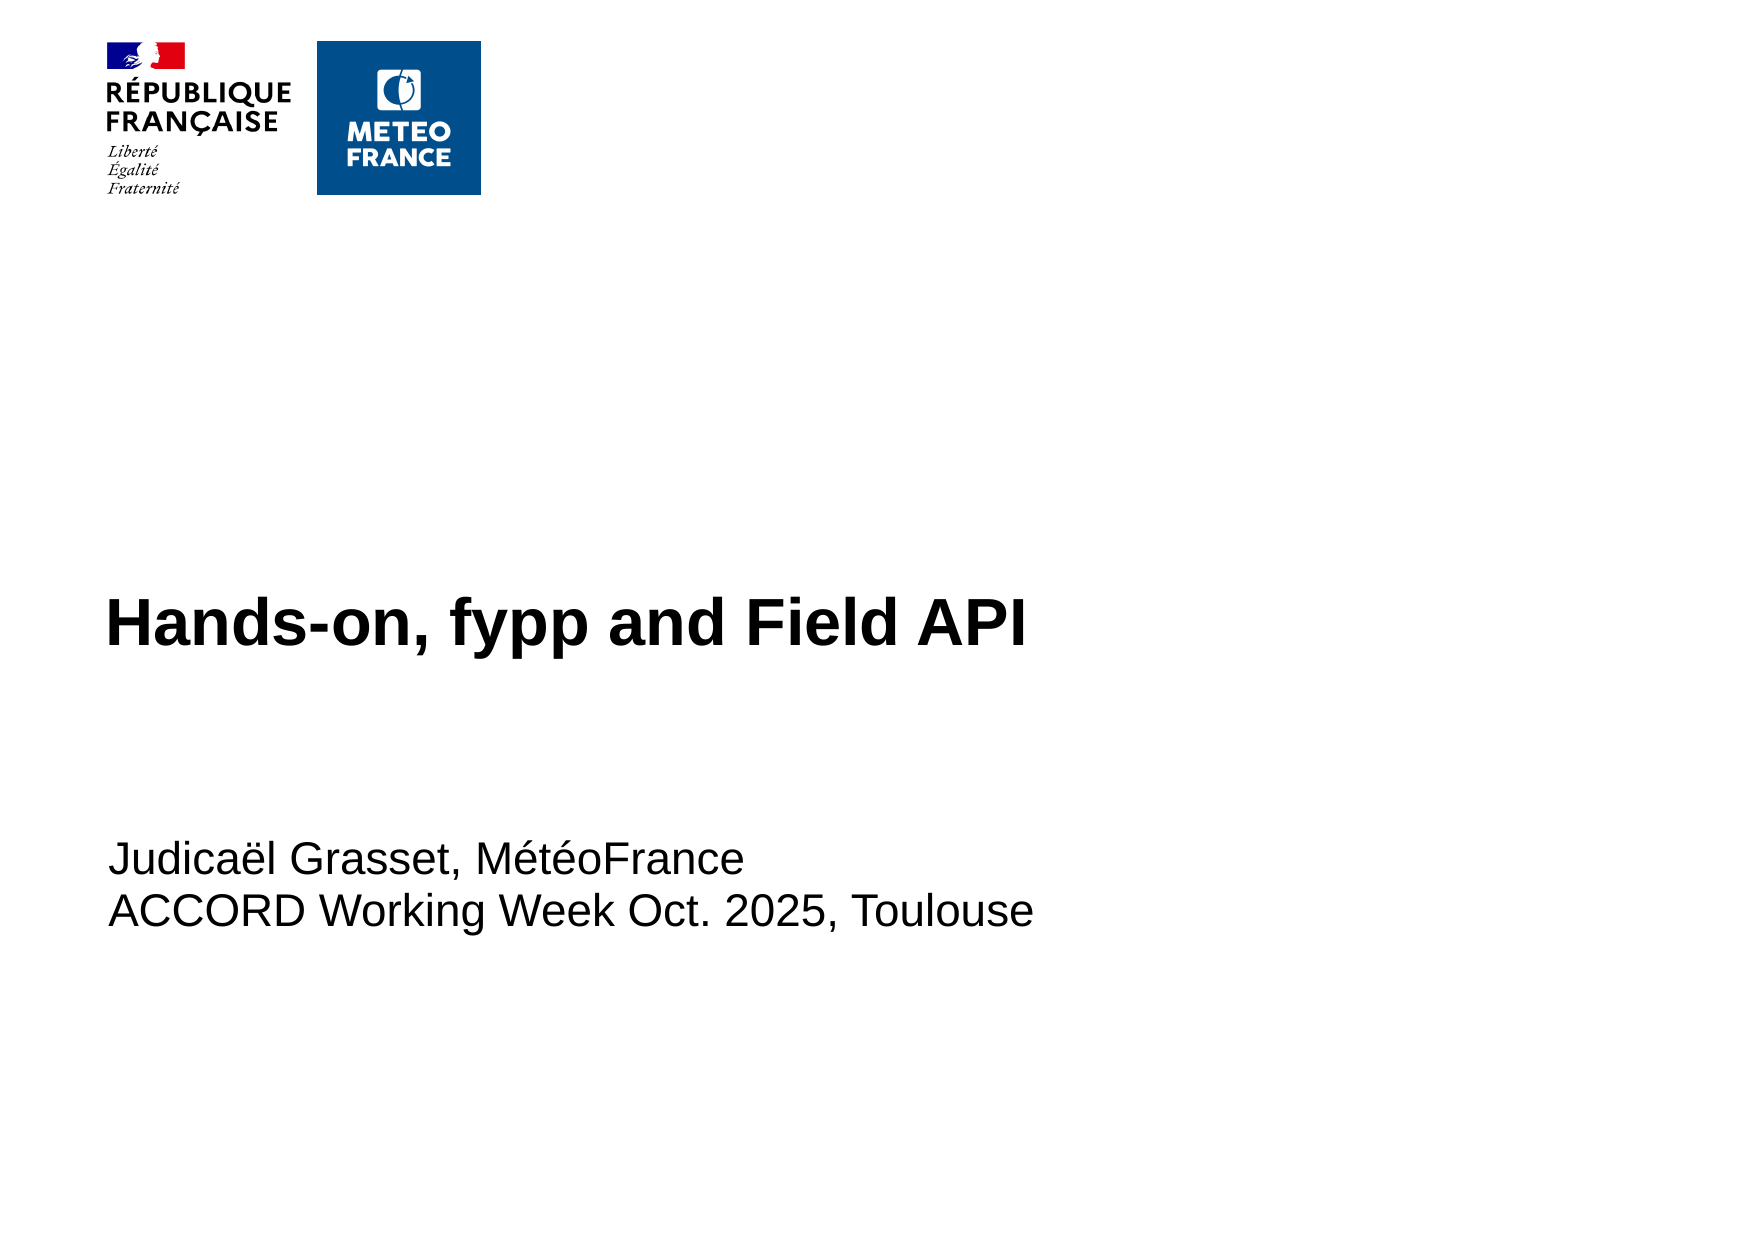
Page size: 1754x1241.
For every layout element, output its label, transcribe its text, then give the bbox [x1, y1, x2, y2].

picture [106, 41, 297, 195]
title Hands-on, fypp and Field API [105, 473, 1594, 770]
picture [317, 41, 481, 195]
title Judicaël Grasset, MétéoFrance ACCORD Working Week Oct. 2025, Toulouse [108, 804, 1549, 965]
